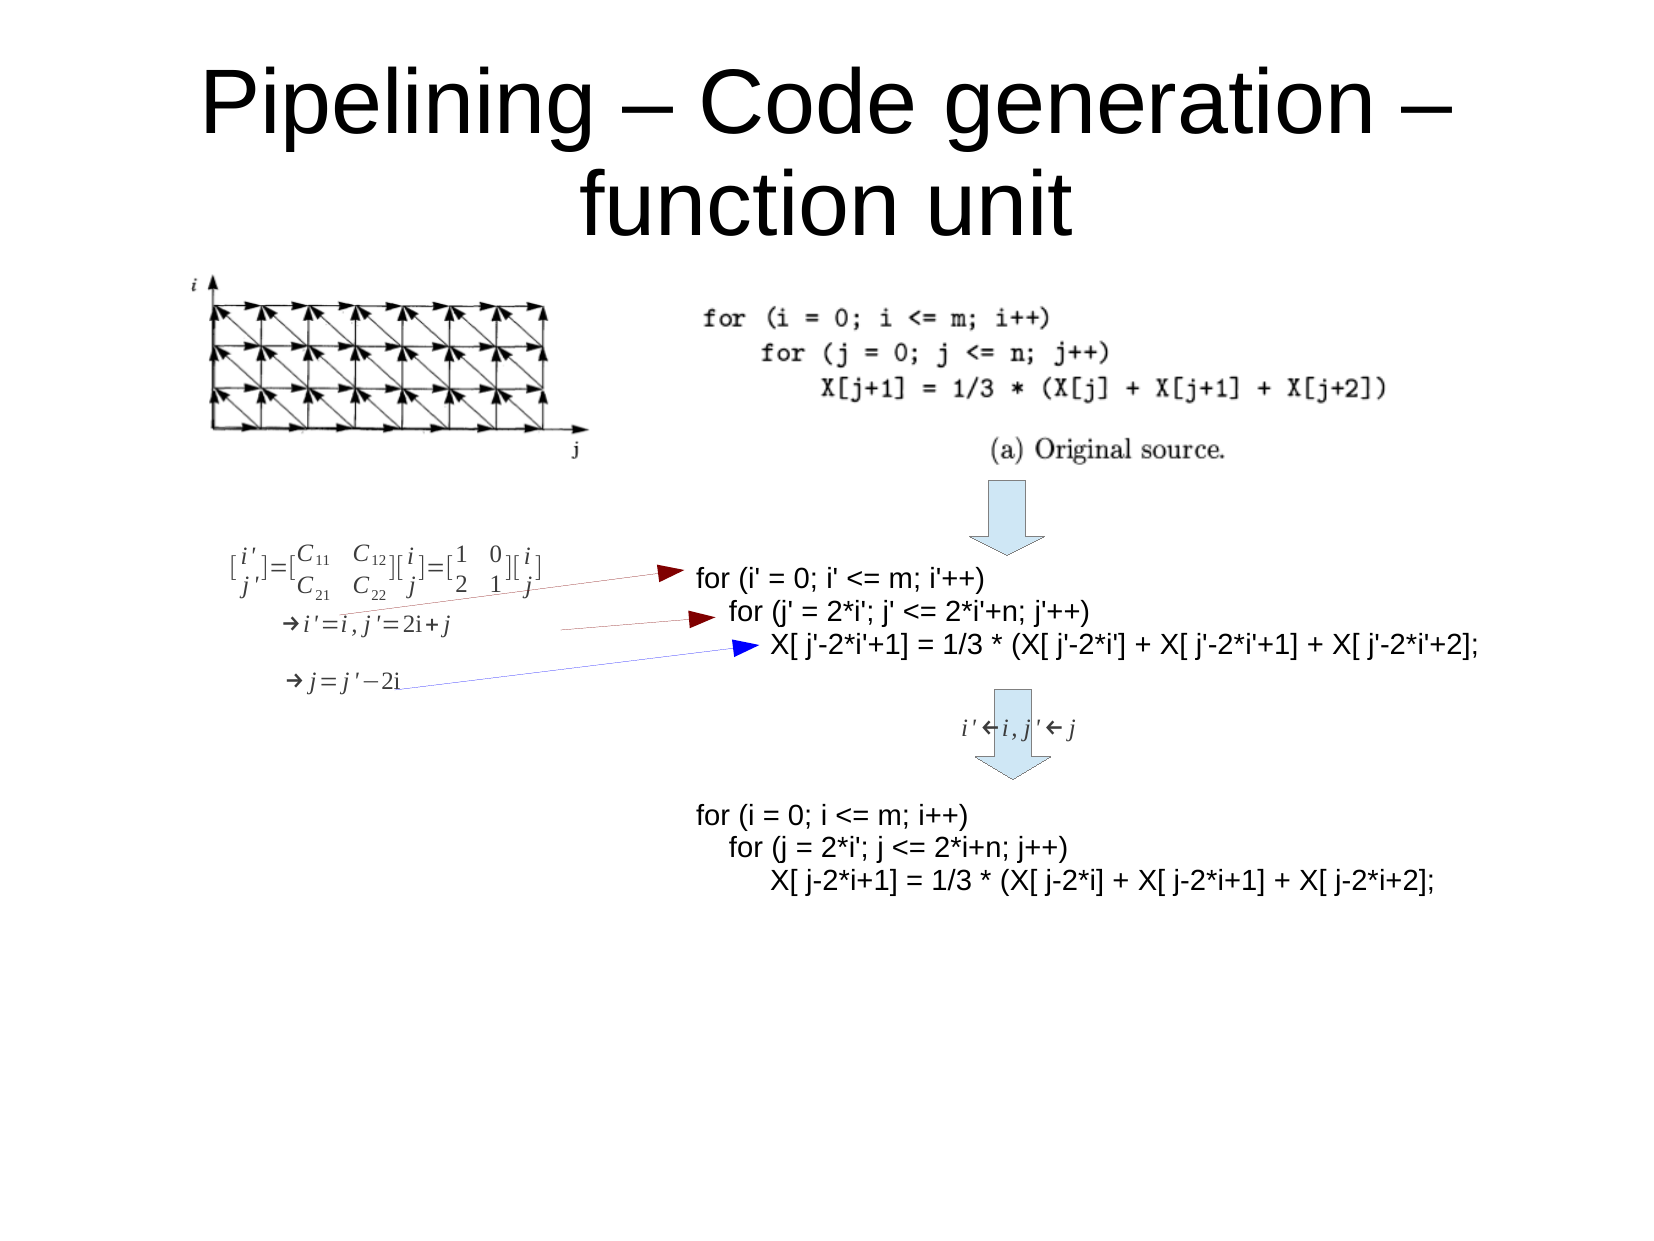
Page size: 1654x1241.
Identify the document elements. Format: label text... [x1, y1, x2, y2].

text_box [975, 743, 1051, 780]
picture [180, 268, 596, 466]
text_box [994, 689, 1032, 714]
chart [223, 535, 549, 604]
text_box [969, 480, 1045, 555]
text_box for (i' = 0; i' <= m; i'++) for (j' = 2*i'; j' <= 2*i'+n; j'++) X[ j'-2*i'+1] = 1/3 * (X[ j'-2*i'] + X[ j'-2*i'+1] + X[ j'-2*i'+2]; [681, 555, 1516, 691]
picture [693, 297, 1397, 476]
chart [433, 588, 549, 604]
chart [278, 668, 408, 696]
text_box for (i = 0; i <= m; i++) for (j = 2*i'; j <= 2*i+n; j++) X[ j-2*i+1] = 1/3 * (X[ j-2*i] + X[ j-2*i+1] + X[ j-2*i+2]; [681, 791, 1516, 927]
chart [275, 611, 458, 639]
title Pipelining – Code generation – function unit [82, 49, 1571, 257]
chart [954, 714, 1083, 743]
